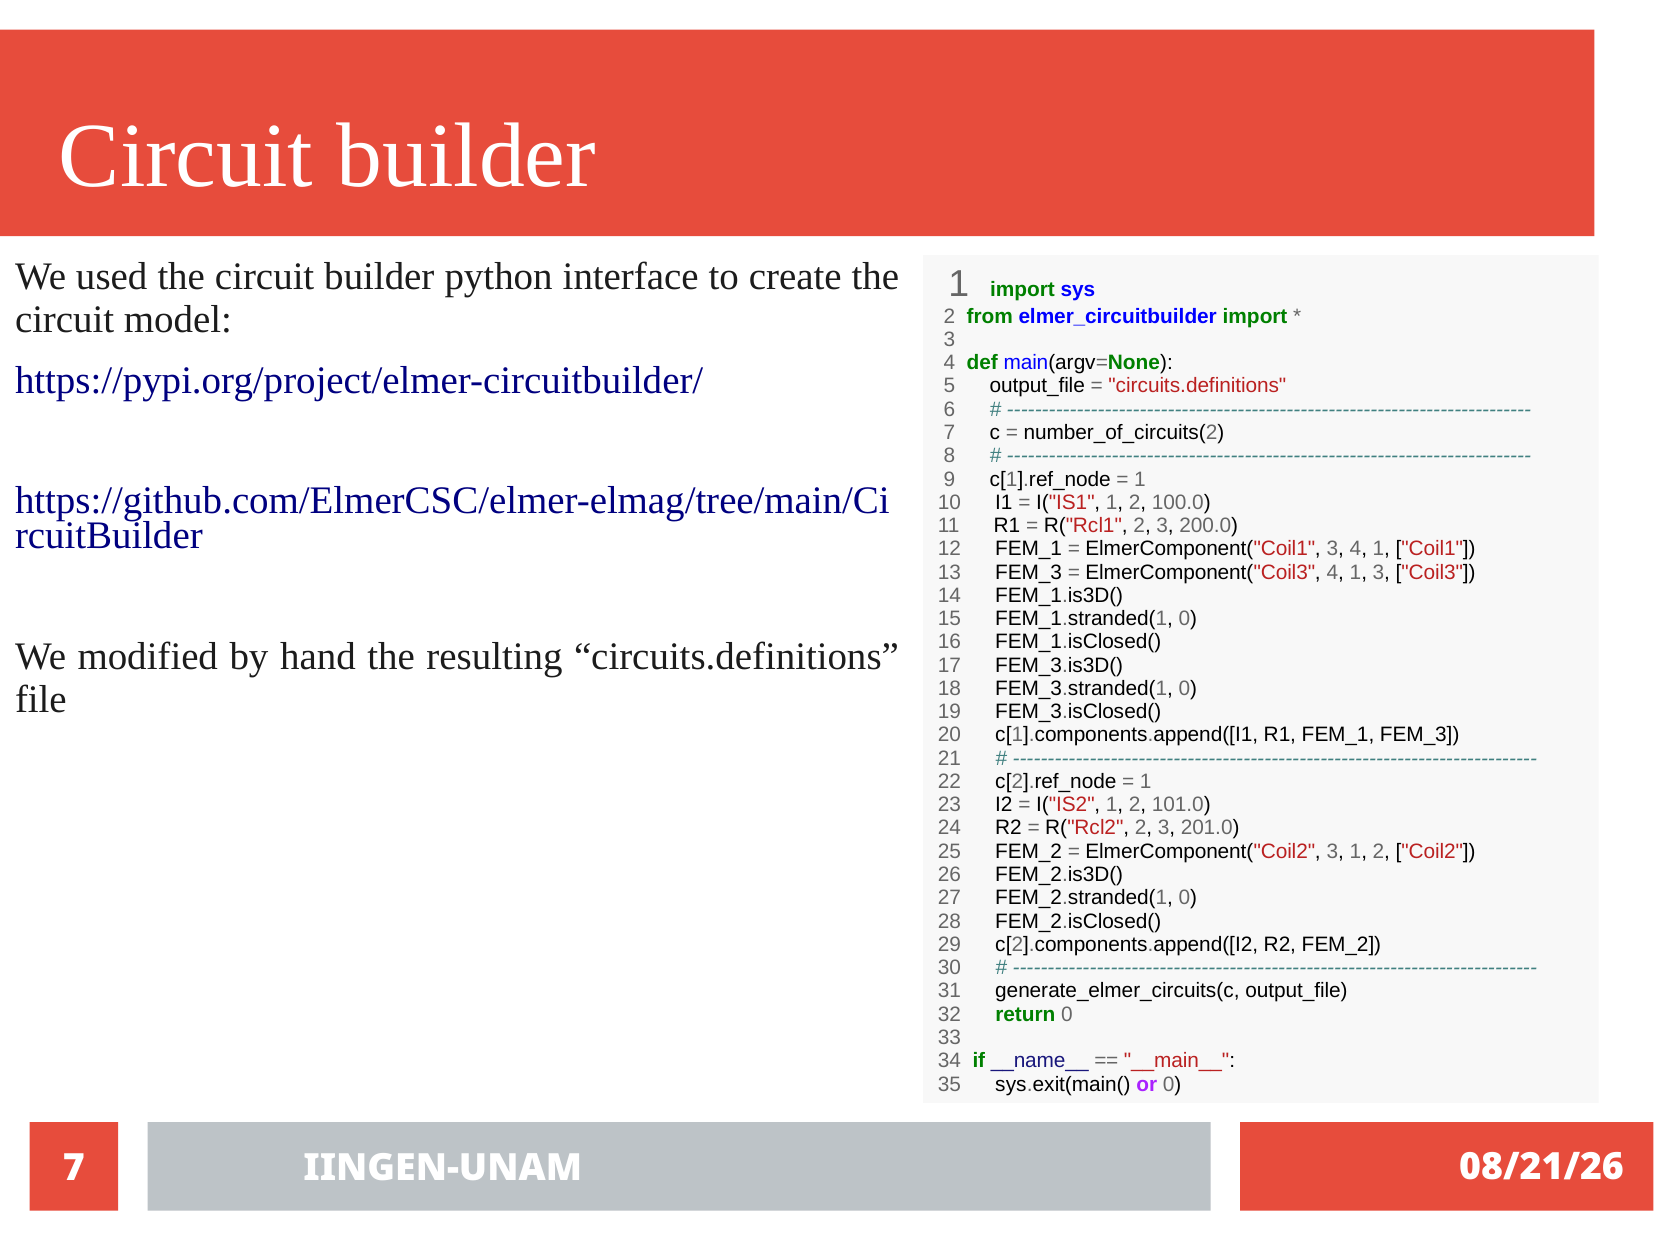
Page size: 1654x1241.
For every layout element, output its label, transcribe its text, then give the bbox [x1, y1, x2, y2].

text_box 1 import sys 2 from elmer_circuitbuilder import * 3 4 def main(argv=None): 5 output_file = "circuits.definitions" 6 # --------------------------------------------------------------------------- 7 c = number_of_circuits(2) 8 # --------------------------------------------------------------------------- 9 c[1].ref_node = 1 10 I1 = I("IS1", 1, 2, 100.0) 11 R1 = R("Rcl1", 2, 3, 200.0) 12 FEM_1 = ElmerComponent("Coil1", 3, 4, 1, ["Coil1"]) 13 FEM_3 = ElmerComponent("Coil3", 4, 1, 3, ["Coil3"]) 14 FEM_1.is3D() 15 FEM_1.stranded(1, 0) 16 FEM_1.isClosed() 17 FEM_3.is3D() 18 FEM_3.stranded(1, 0) 19 FEM_3.isClosed() 20 c[1].components.append([I1, R1, FEM_1, FEM_3]) 21 # --------------------------------------------------------------------------- 22 c[2].ref_node = 1 23 I2 = I("IS2", 1, 2, 101.0) 24 R2 = R("Rcl2", 2, 3, 201.0) 25 FEM_2 = ElmerComponent("Coil2", 3, 1, 2, ["Coil2"]) 26 FEM_2.is3D() 27 FEM_2.stranded(1, 0) 28 FEM_2.isClosed() 29 c[2].components.append([I2, R2, FEM_2]) 30 # --------------------------------------------------------------------------- 31 generate_elmer_circuits(c, output_file) 32 return 0 33 34 if __name__ == "__main__": 35 sys.exit(main() or 0) [923, 255, 1599, 1103]
list We used the circuit builder python interface to create the circuit model: https://pypi.org/project/elmer-circuitbuilder/ https://github.com/ElmerCSC/elmer-elmag/tree/main/CircuitBuilder We modified by hand the resulting “circuits.definitions” file [15, 255, 901, 811]
title Circuit builder [59, 59, 1595, 207]
